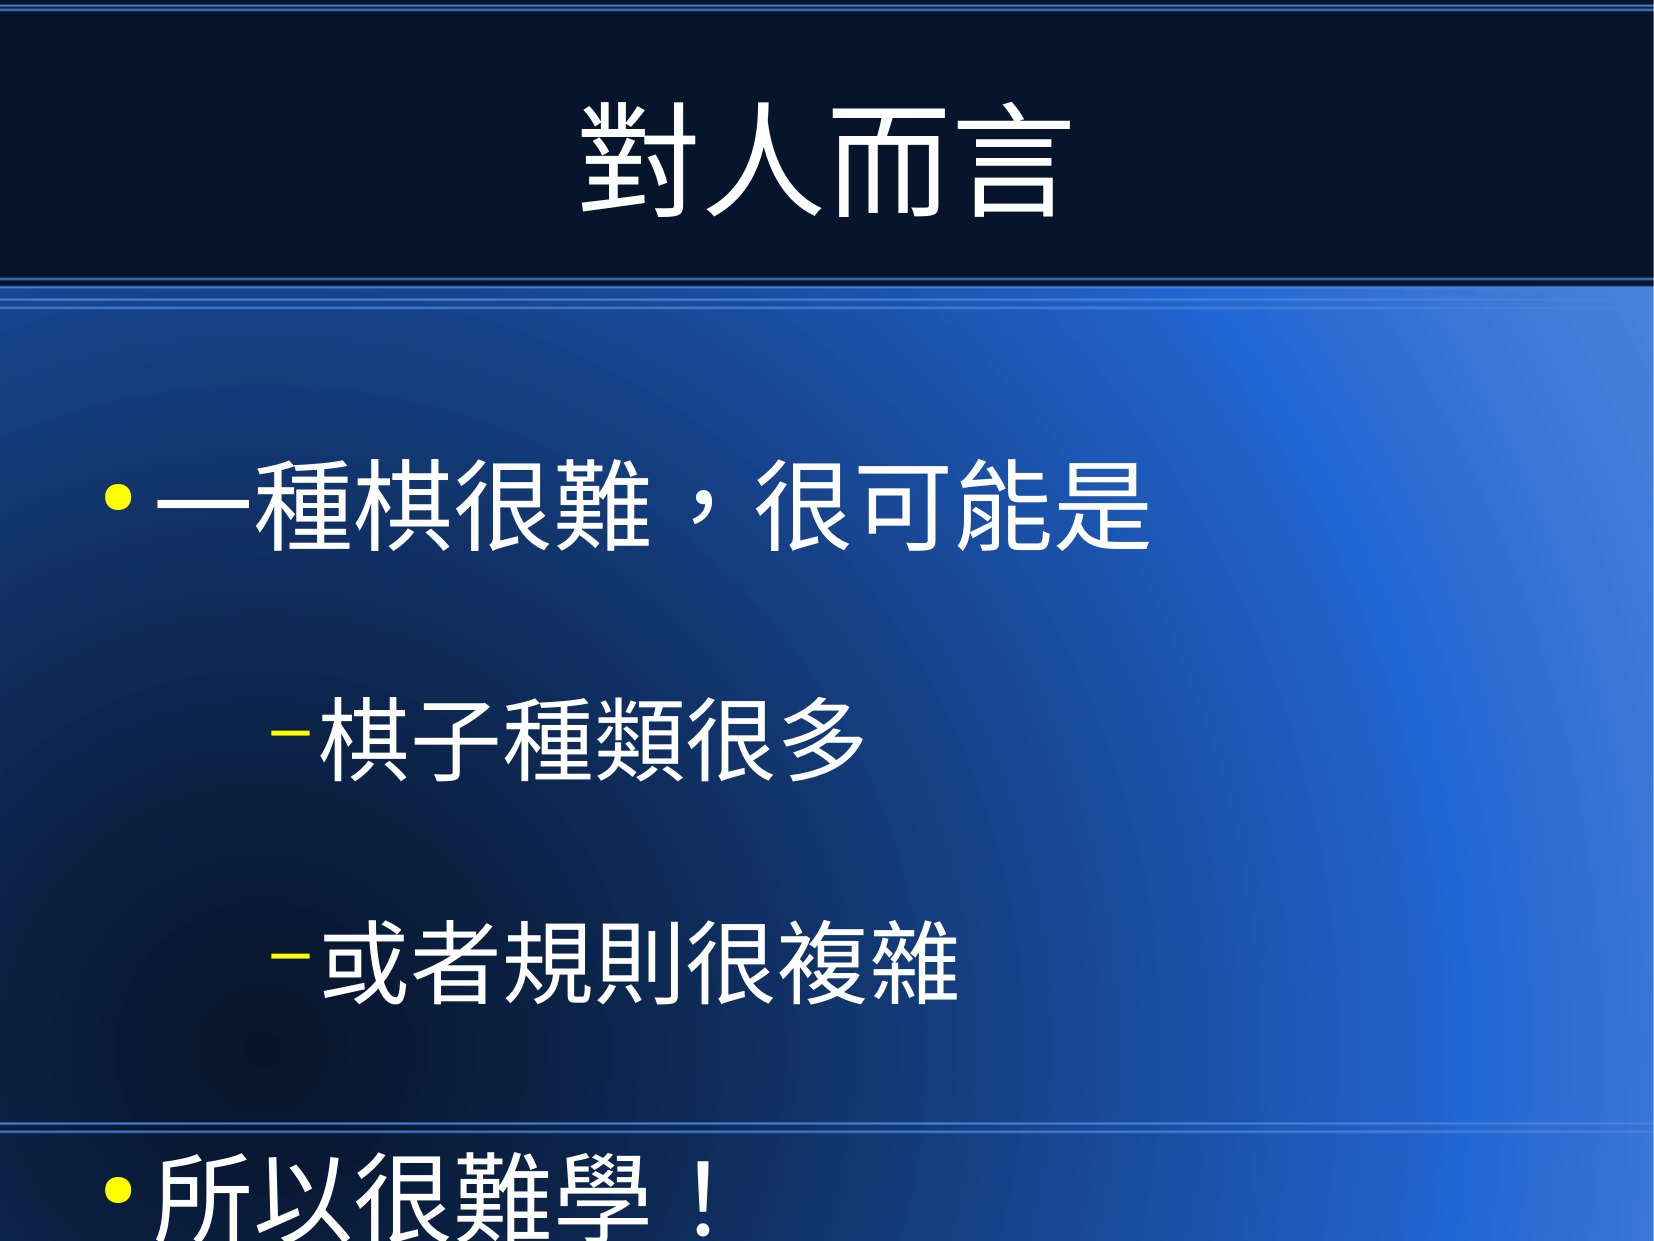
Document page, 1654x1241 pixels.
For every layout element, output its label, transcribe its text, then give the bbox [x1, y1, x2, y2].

picture [0, 0, 1654, 1241]
list 一種棋很難，很可能是 棋子種類很多 或者規則很複雜 所以很難學！ [82, 355, 1571, 1241]
title 對人而言 [82, 49, 1571, 257]
